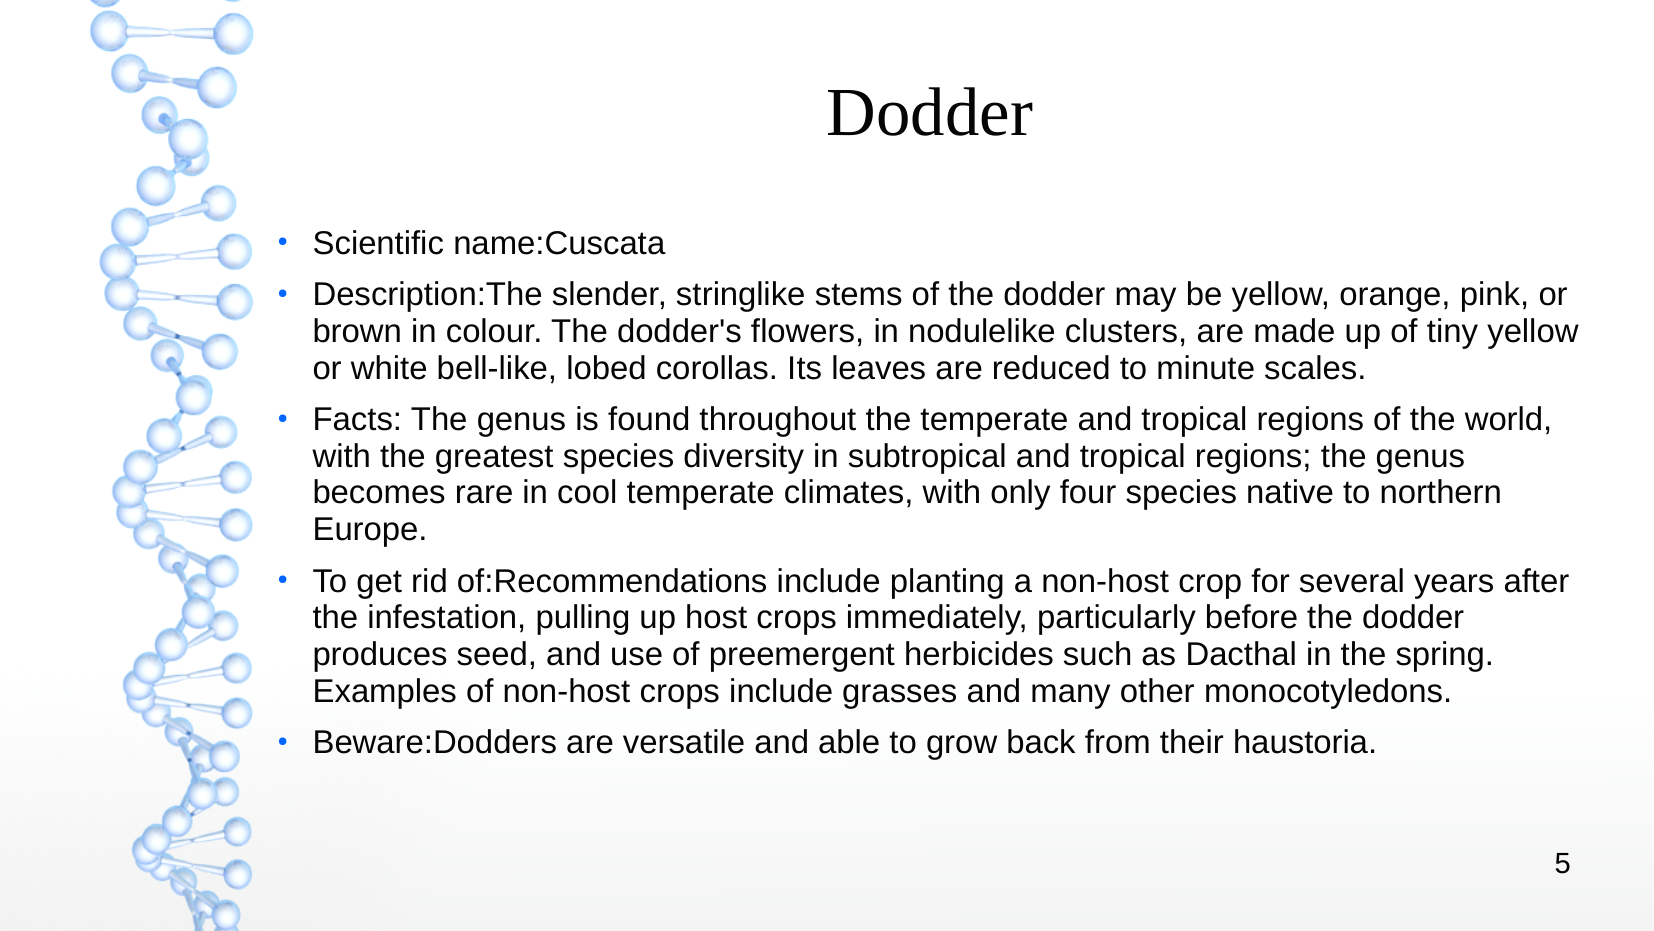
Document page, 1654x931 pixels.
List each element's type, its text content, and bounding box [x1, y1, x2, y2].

list Scientific name:Cuscata Description:The slender, stringlike stems of the dodder may be yellow, orange, pink, or brown in colour. The dodder's flowers, in nodulelike clusters, are made up of tiny yellow or white bell-like, lobed corollas. Its leaves are reduced to minute scales. Facts: The genus is found throughout the temperate and tropical regions of the world, with the greatest species diversity in subtropical and tropical regions; the genus becomes rare in cool temperate climates, with only four species native to northern Europe. To get rid of:Recommendations include planting a non-host crop for several years after the infestation, pulling up host crops immediately, particularly before the dodder produces seed, and use of preemergent herbicides such as Dacthal in the spring. Examples of non-host crops include grasses and many other monocotyledons. Beware:Dodders are versatile and able to grow back from their haustoria. [265, 224, 1595, 764]
picture [0, 0, 1654, 931]
title Dodder [265, 35, 1595, 189]
